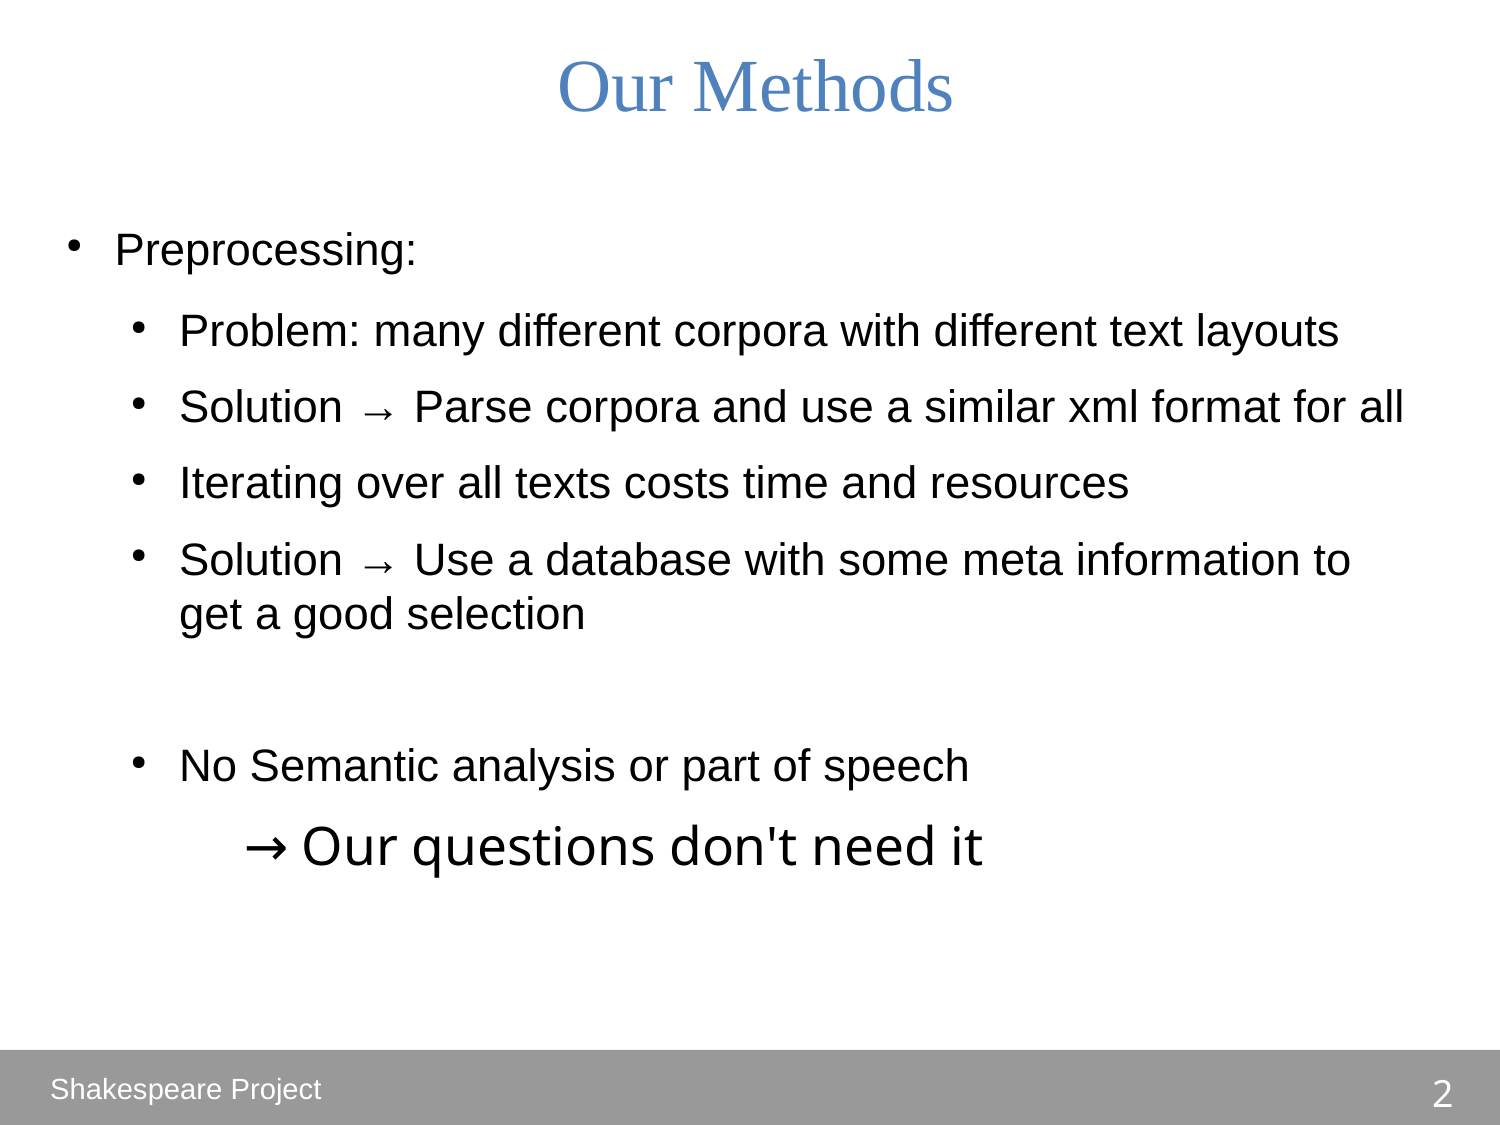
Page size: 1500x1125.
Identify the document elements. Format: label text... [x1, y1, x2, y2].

title Our Methods [62, 12, 1450, 150]
slide_number <Nummer> [1417, 1062, 1477, 1111]
footer Shakespeare Project [35, 1062, 1276, 1111]
list Preprocessing: Problem: many different corpora with different text layouts Solution → Parse corpora and use a similar xml format for all Iterating over all texts costs time and resources Solution → Use a database with some meta information to get a good selection No Semantic analysis or part of speech → Our questions don't need it [35, 212, 1423, 910]
